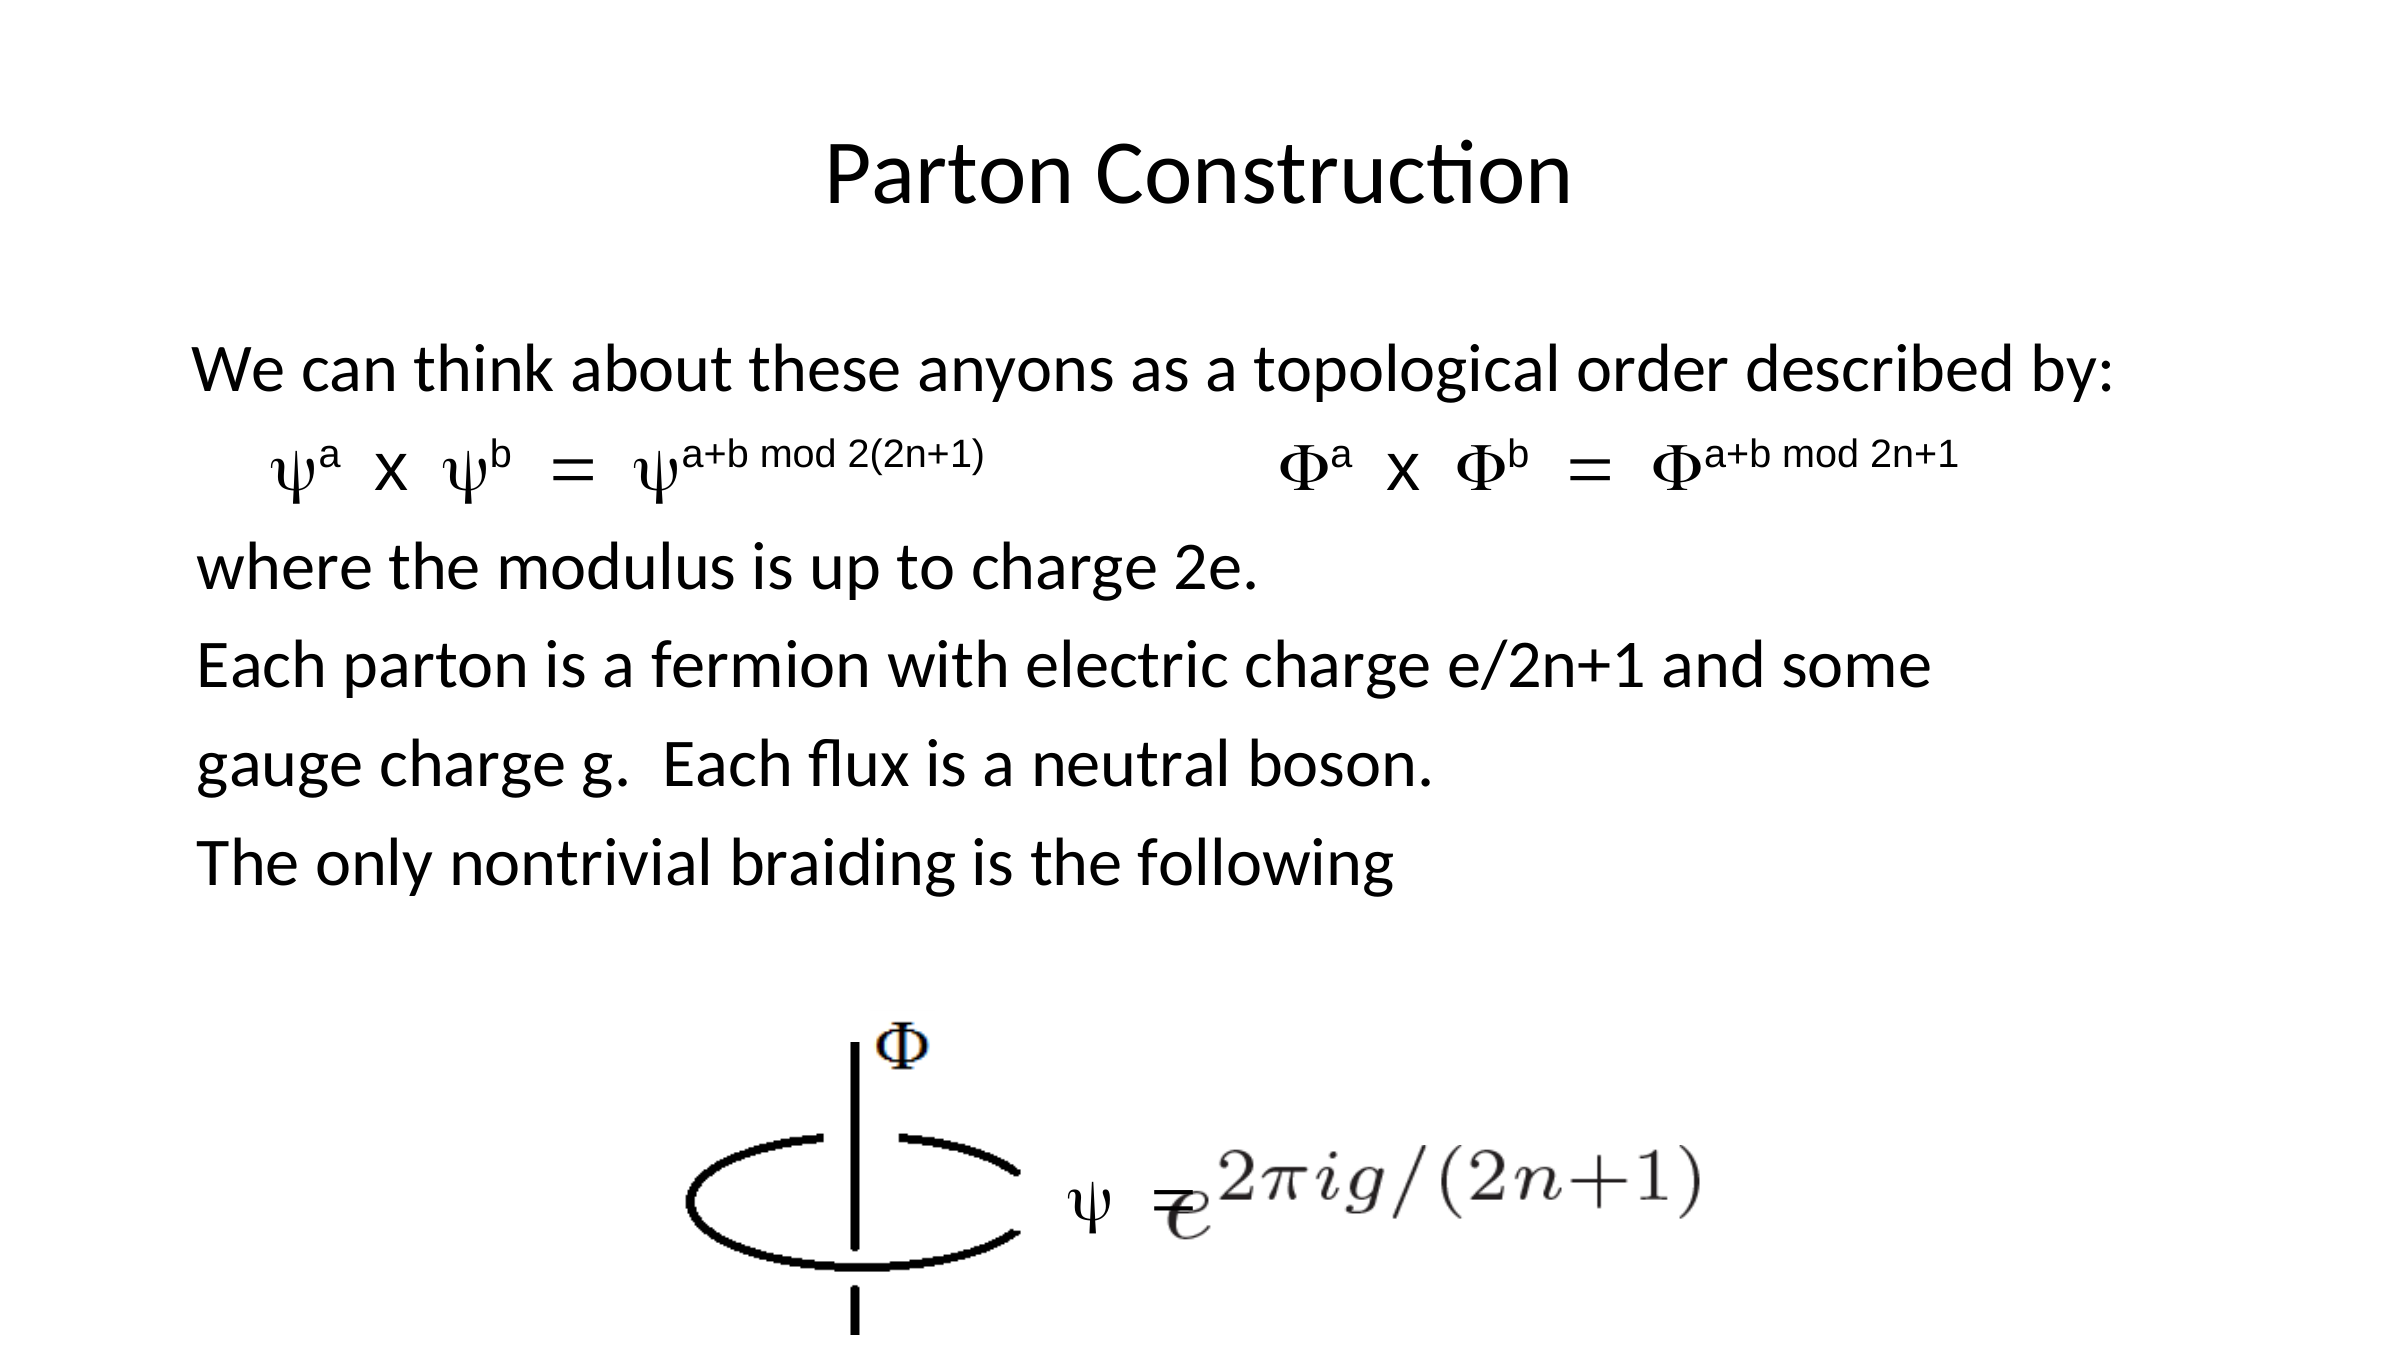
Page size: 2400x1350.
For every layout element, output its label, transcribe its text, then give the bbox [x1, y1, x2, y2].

picture [645, 1009, 1055, 1336]
picture [1276, 1145, 1707, 1255]
list We can think about these anyons as a topological order described by: ya x yb = ya+b mod 2(2n+1) Fa x Fb = Fa+b mod 2n+1 where the modulus is up to charge 2e. Each parton is a fermion with electric charge e/2n+1 and some gauge charge g. Each flux is a neutral boson. The only nontrivial braiding is the following [120, 315, 2280, 1350]
title Parton Construction [120, 53, 2280, 280]
list y = [1020, 1145, 1276, 1303]
